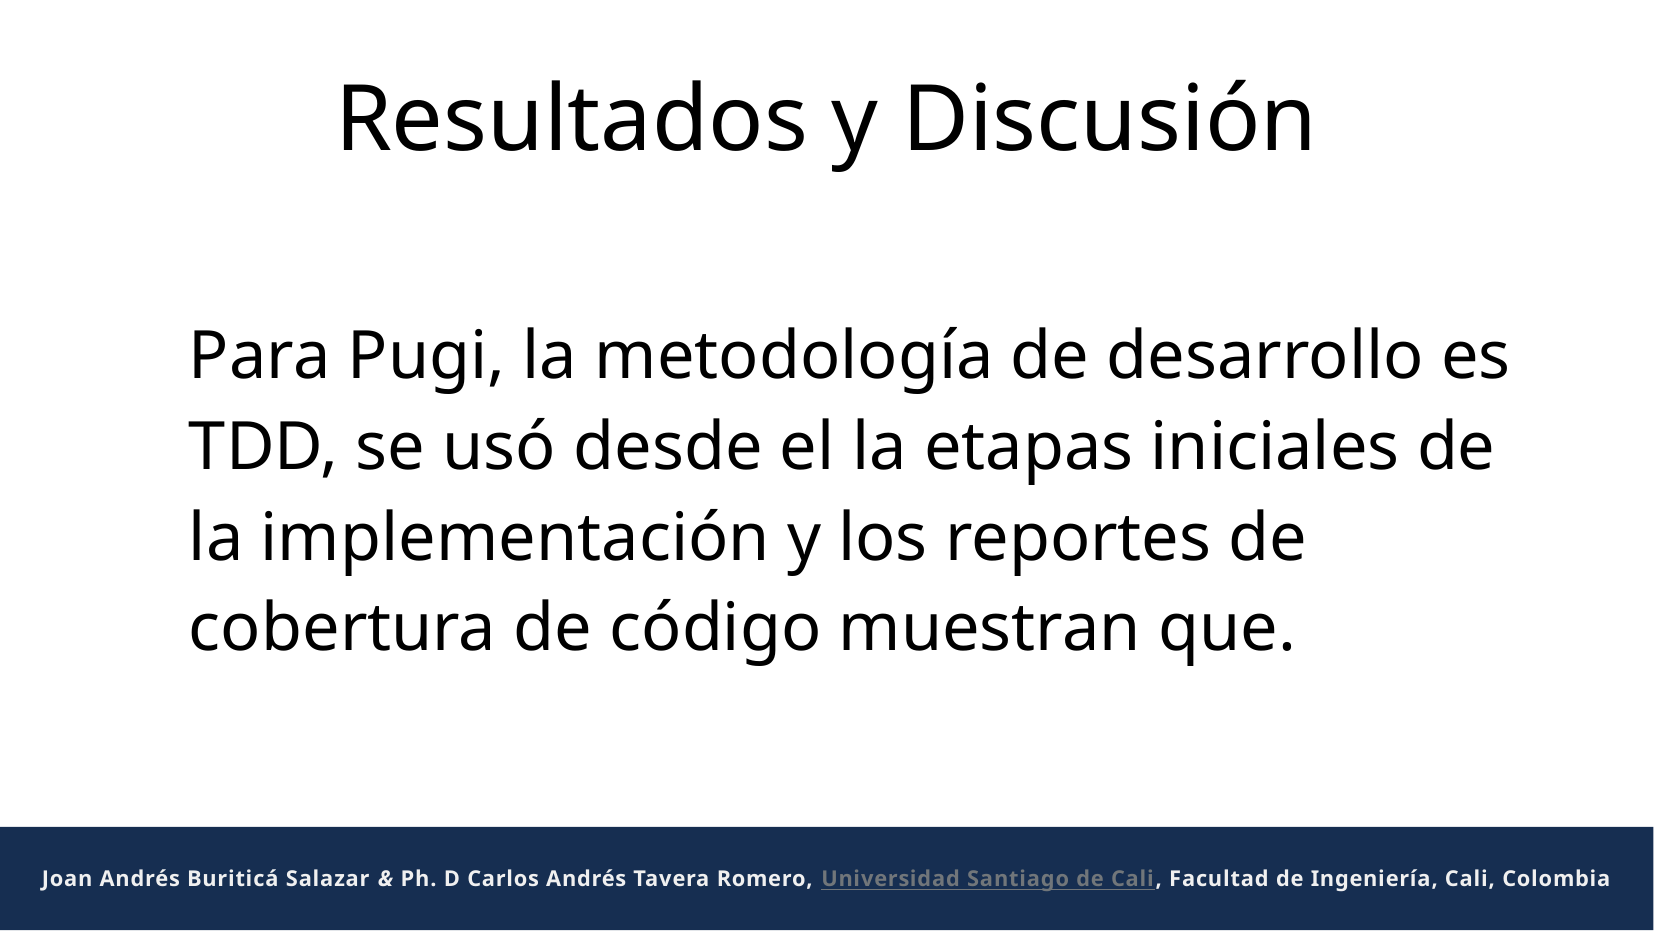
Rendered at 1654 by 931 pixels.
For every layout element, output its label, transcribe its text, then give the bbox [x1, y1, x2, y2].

title Resultados y Discusión [82, 37, 1571, 193]
list Para Pugi, la metodología de desarrollo es TDD, se usó desde el la etapas iniciales de la implementación y los reportes de cobertura de código muestran que. [118, 307, 1536, 758]
